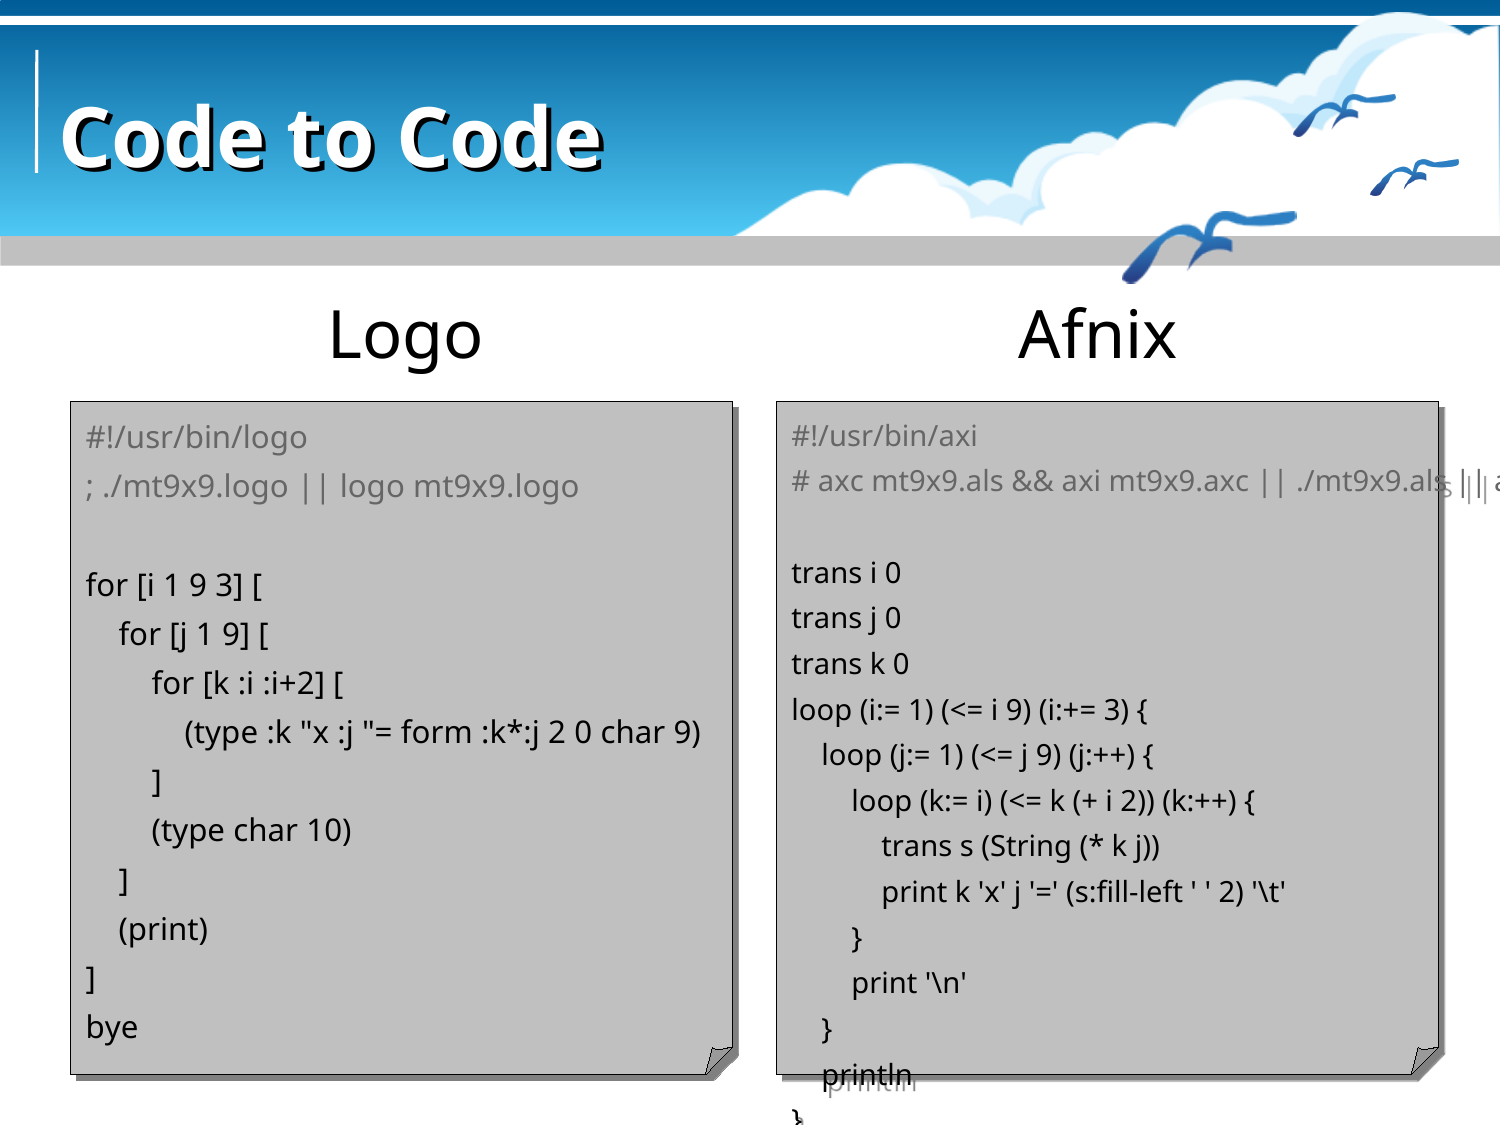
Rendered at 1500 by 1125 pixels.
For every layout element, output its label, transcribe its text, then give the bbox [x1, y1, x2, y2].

text_box #!/usr/bin/logo ; ./mt9x9.logo || logo mt9x9.logo for [i 1 9 3] [ for [j 1 9] [ for [k :i :i+2] [ (type :k "x :j "= form :k*:j 2 0 char 9) ] (type char 10) ] (print) ] bye [70, 401, 733, 1075]
text_box Afnix [1003, 283, 1247, 388]
picture [730, 12, 1500, 284]
text_box Logo [312, 283, 532, 388]
text_box #!/usr/bin/axi # axc mt9x9.als && axi mt9x9.axc || ./mt9x9.als || axi mt9x9.als trans i 0 trans j 0 trans k 0 loop (i:= 1) (<= i 9) (i:+= 3) { loop (j:= 1) (<= j 9) (j:++) { loop (k:= i) (<= k (+ i 2)) (k:++) { trans s (String (* k j)) print k 'x' j '=' (s:fill-left ' ' 2) '\t' } print '\n' } println } [776, 401, 1439, 1075]
title Code to Code [59, 86, 1465, 186]
